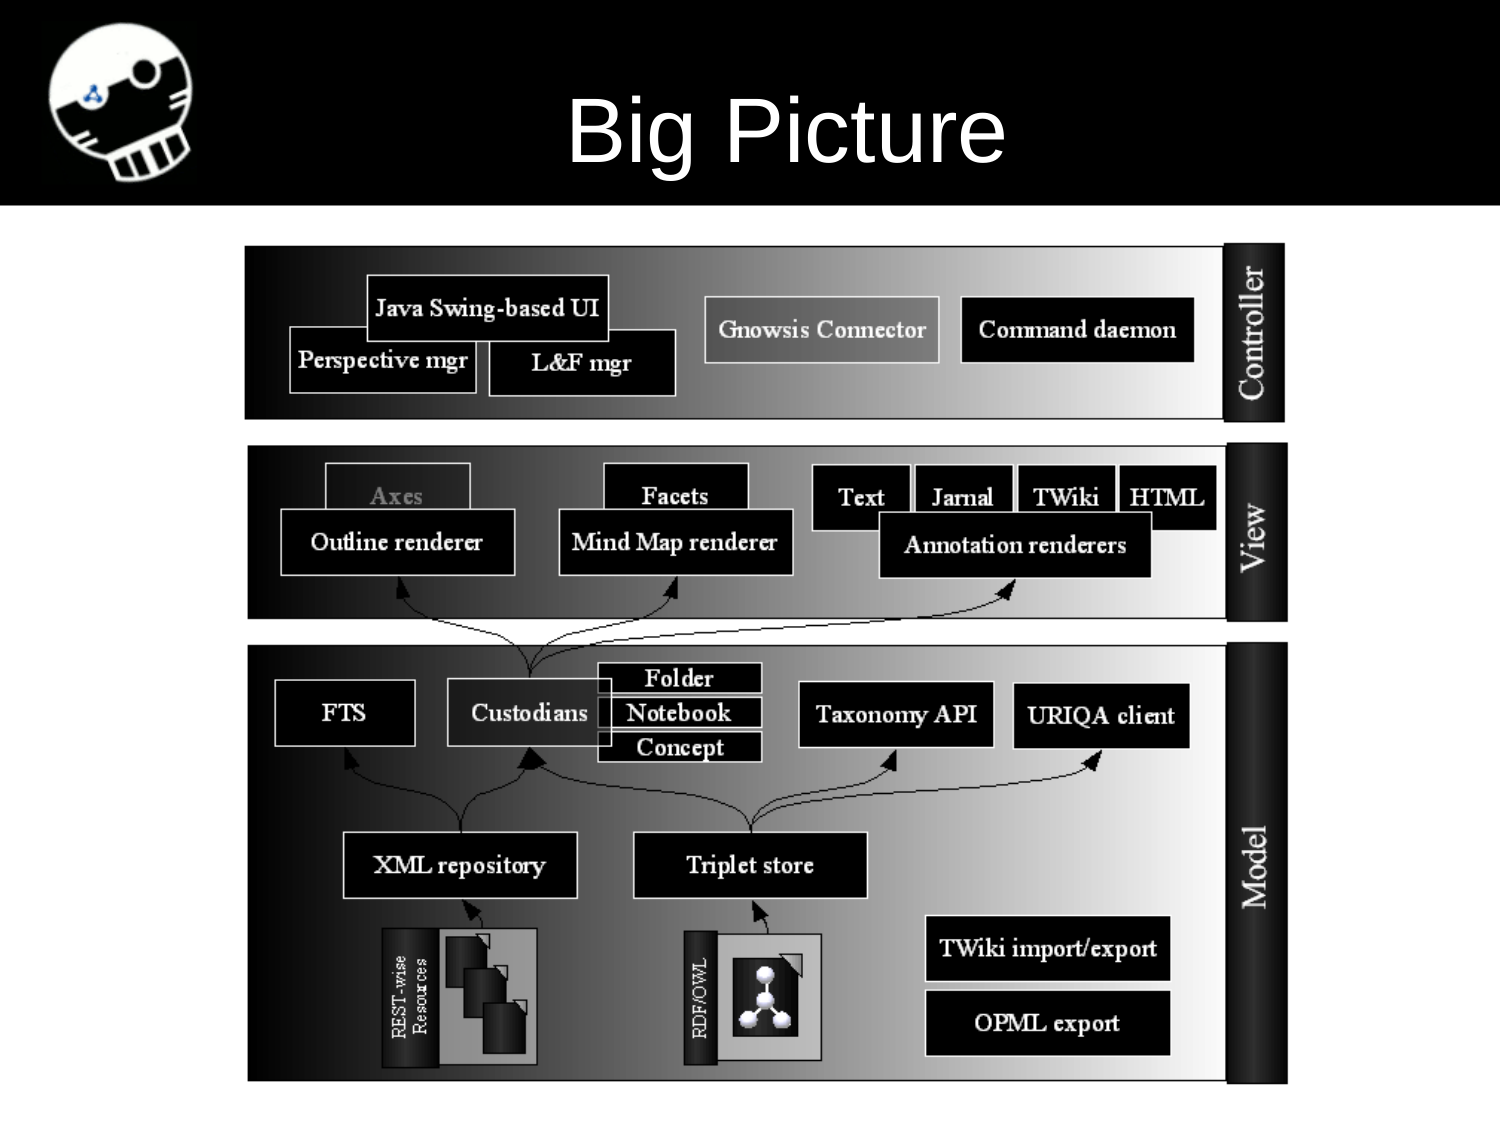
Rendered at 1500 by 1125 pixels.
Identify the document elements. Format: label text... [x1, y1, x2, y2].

title Big Picture [150, 6, 1426, 257]
picture [0, 0, 1500, 1125]
